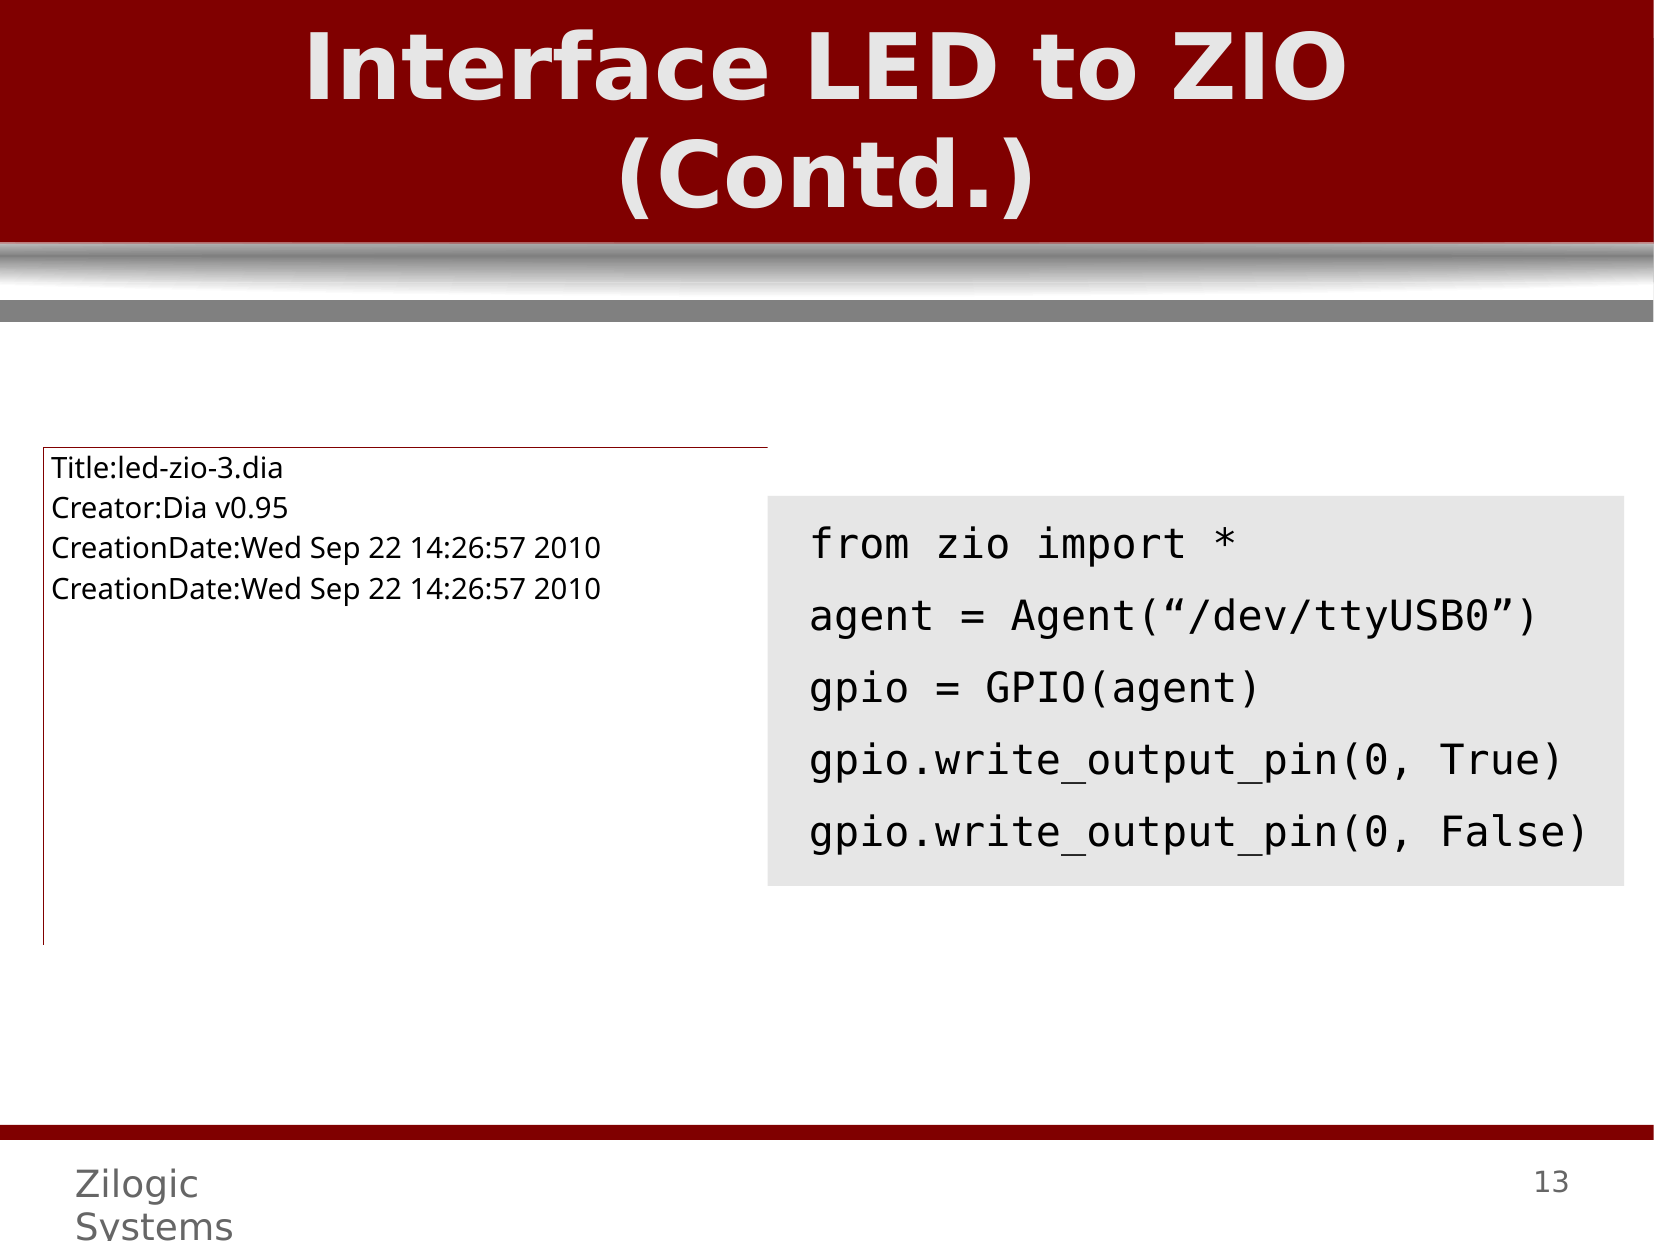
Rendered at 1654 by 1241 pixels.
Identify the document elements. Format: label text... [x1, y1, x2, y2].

title Interface LED to ZIO (Contd.) [82, 18, 1571, 226]
list from zio import * agent = Agent(“/dev/ttyUSB0”) gpio = GPIO(agent) gpio.write_output_pin(0, True) gpio.write_output_pin(0, False) [767, 495, 1625, 886]
picture [41, 445, 768, 945]
